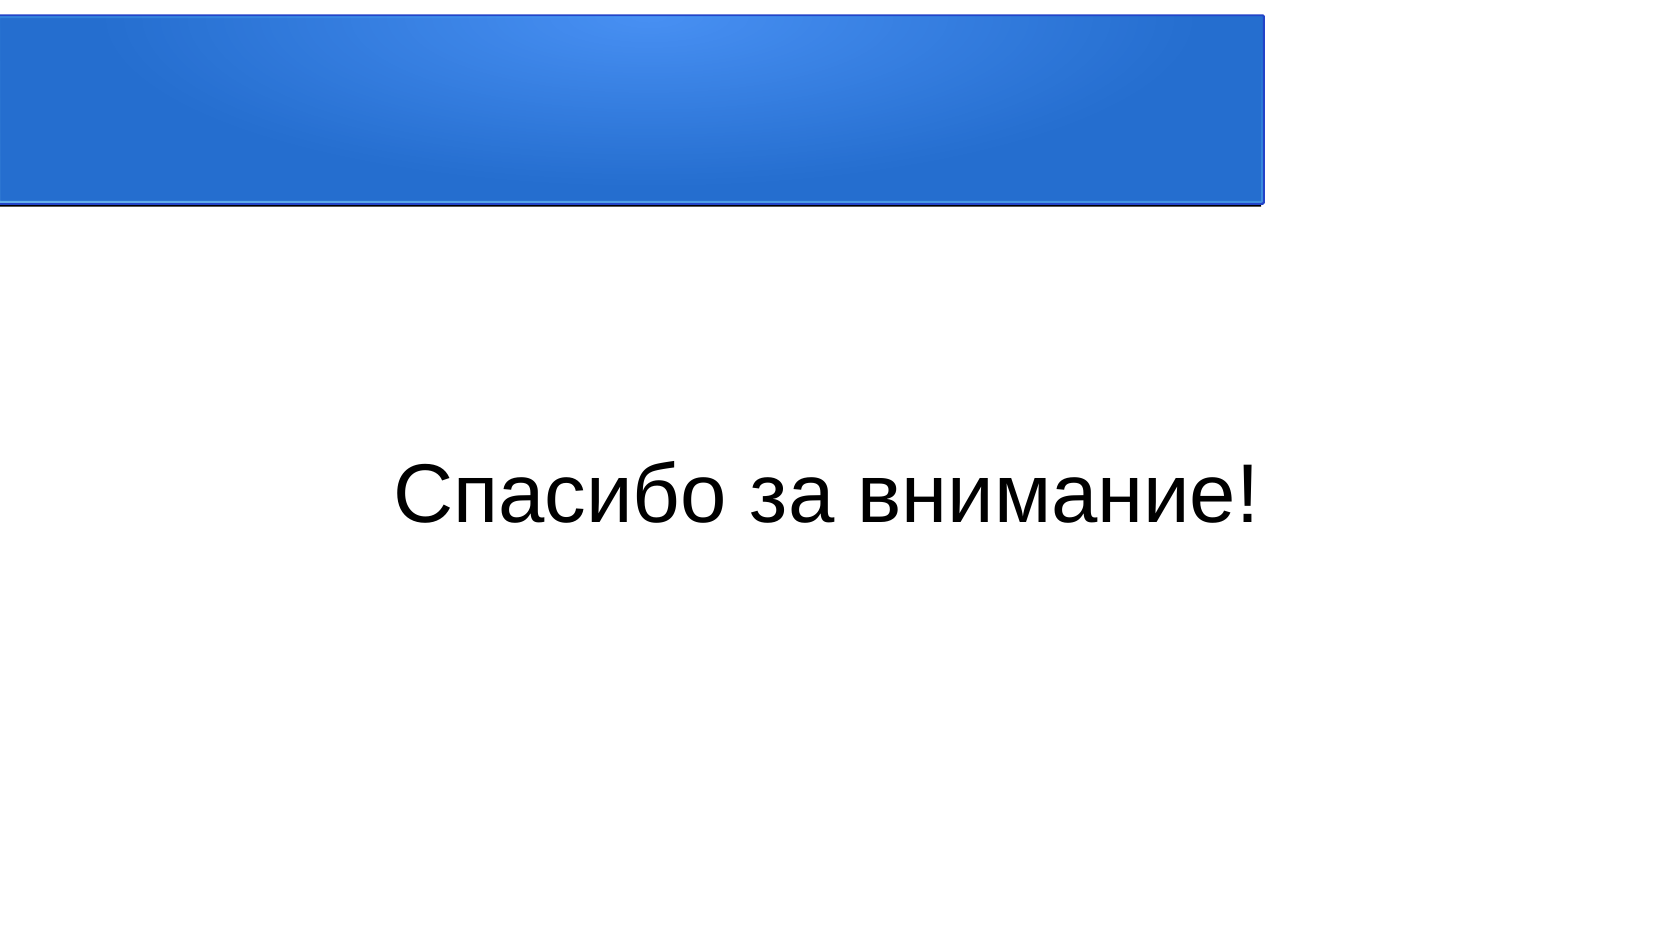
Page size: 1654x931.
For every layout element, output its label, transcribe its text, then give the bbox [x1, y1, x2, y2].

text_box Спасибо за внимание! [82, 224, 1571, 764]
